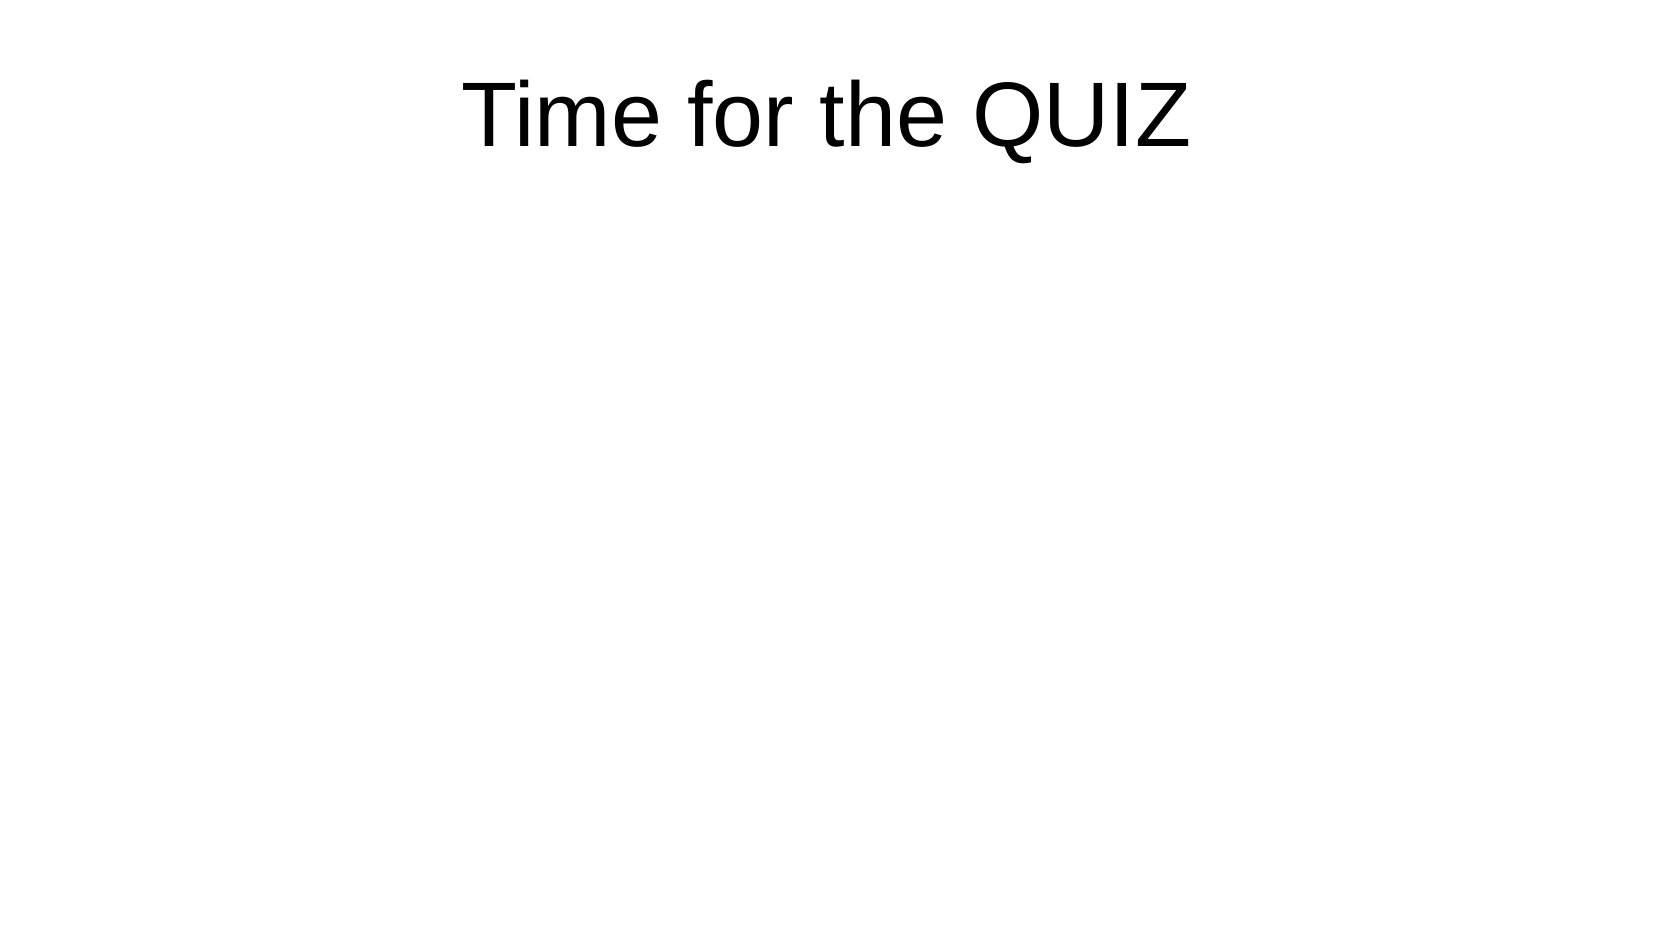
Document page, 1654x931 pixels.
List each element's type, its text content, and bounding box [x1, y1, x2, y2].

title Time for the QUIZ [82, 37, 1571, 193]
